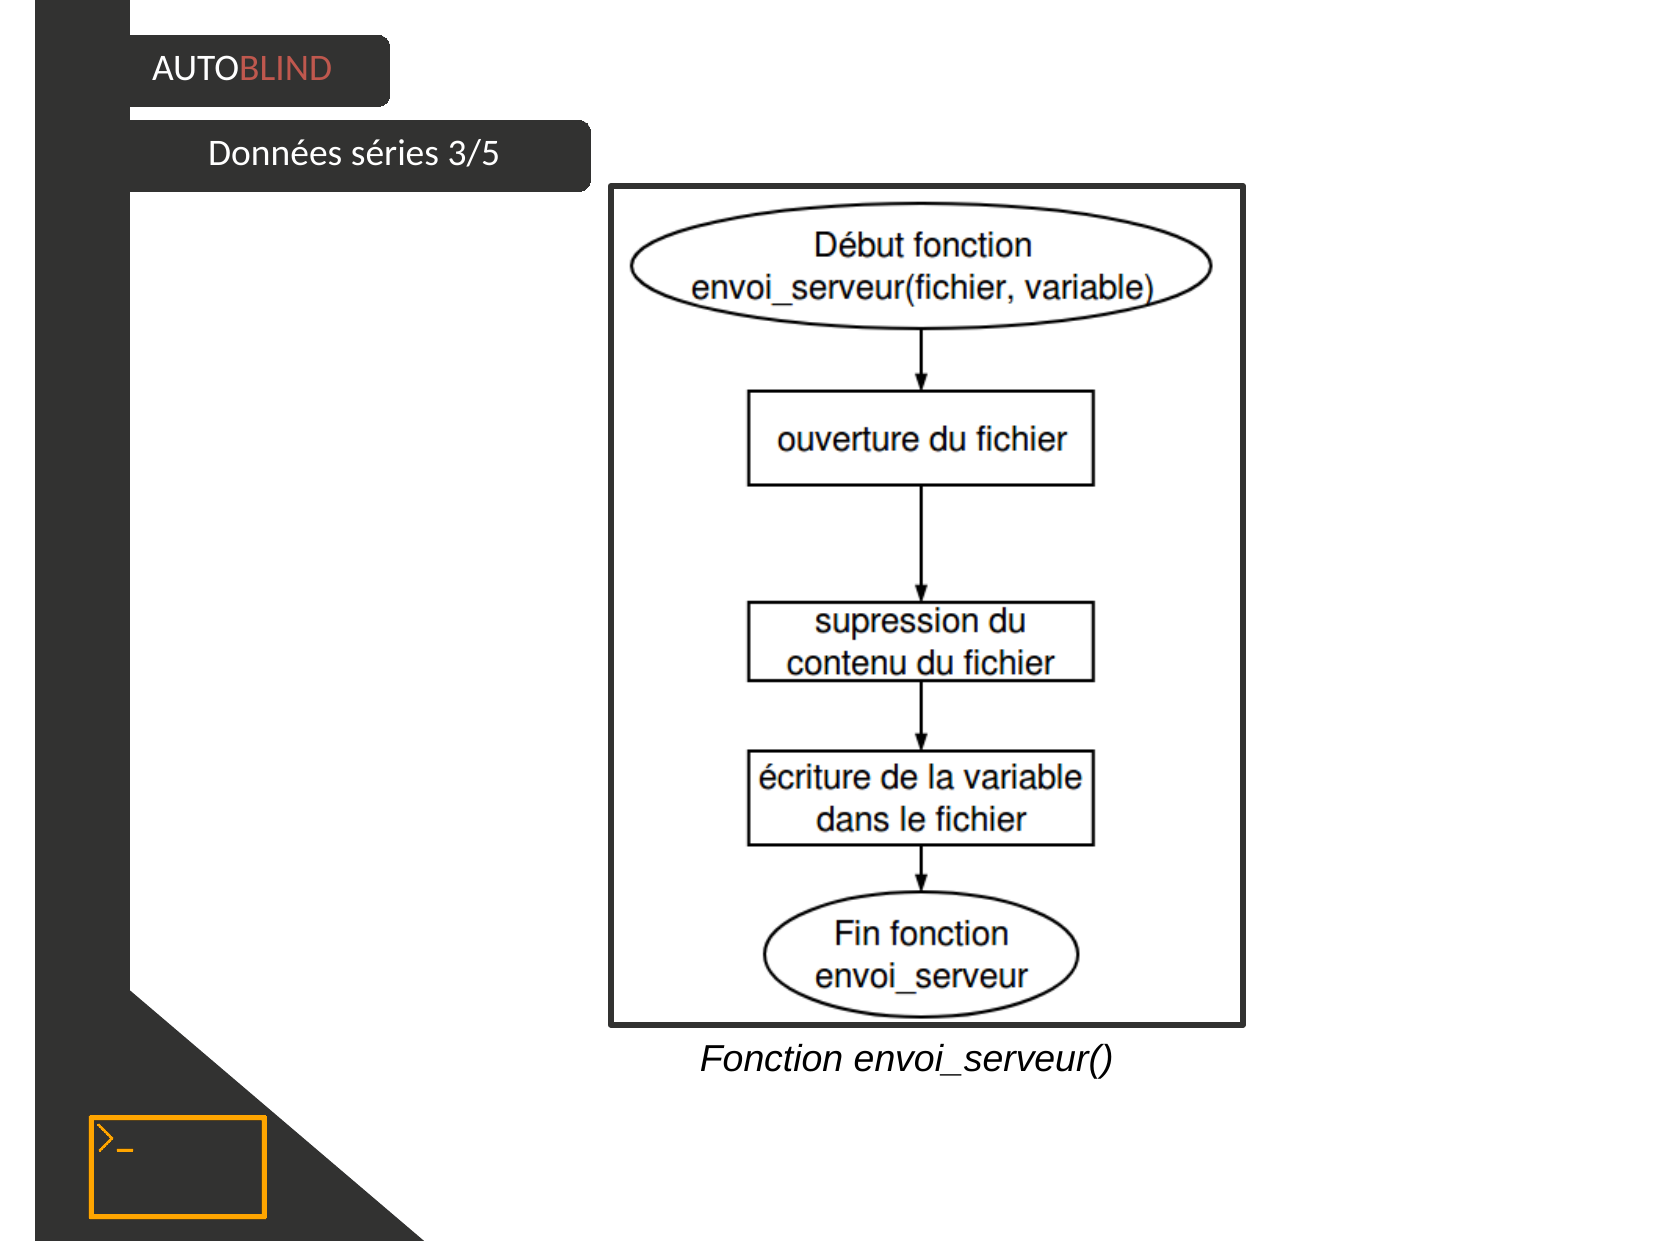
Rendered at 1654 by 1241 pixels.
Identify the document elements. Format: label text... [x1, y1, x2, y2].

text_box Fonction envoi_serveur() [685, 1029, 1158, 1087]
text_box [35, 0, 425, 1241]
picture [613, 188, 1241, 1022]
text_box Données séries 3/5 [118, 120, 591, 192]
picture [82, 1110, 272, 1223]
text_box AUTOBLIND [130, 35, 390, 107]
